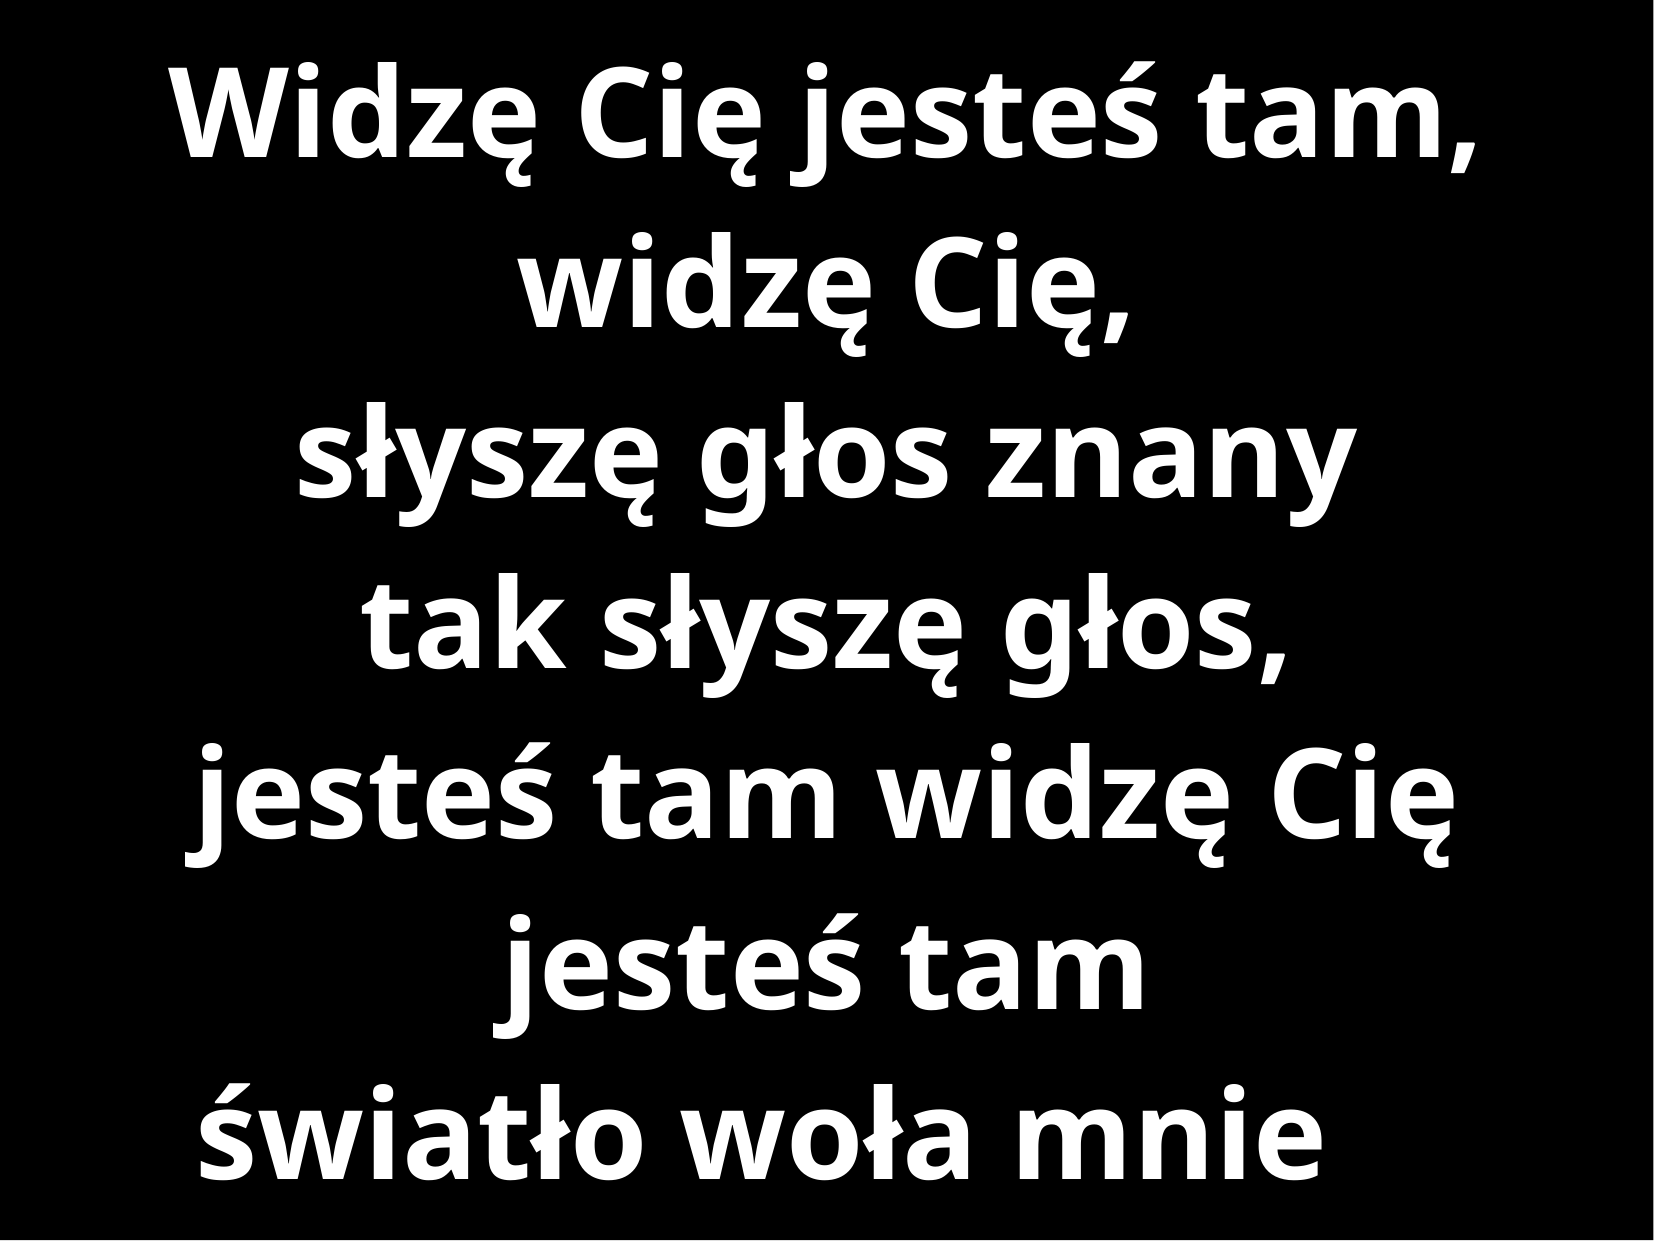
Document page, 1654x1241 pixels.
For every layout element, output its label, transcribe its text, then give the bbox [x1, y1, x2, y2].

title Widzę Cię jesteś tam, widzę Cię, słyszę głos znany tak słyszę głos, jesteś tam widzę Cię jesteś tam światło woła mnie [0, 0, 1654, 1241]
